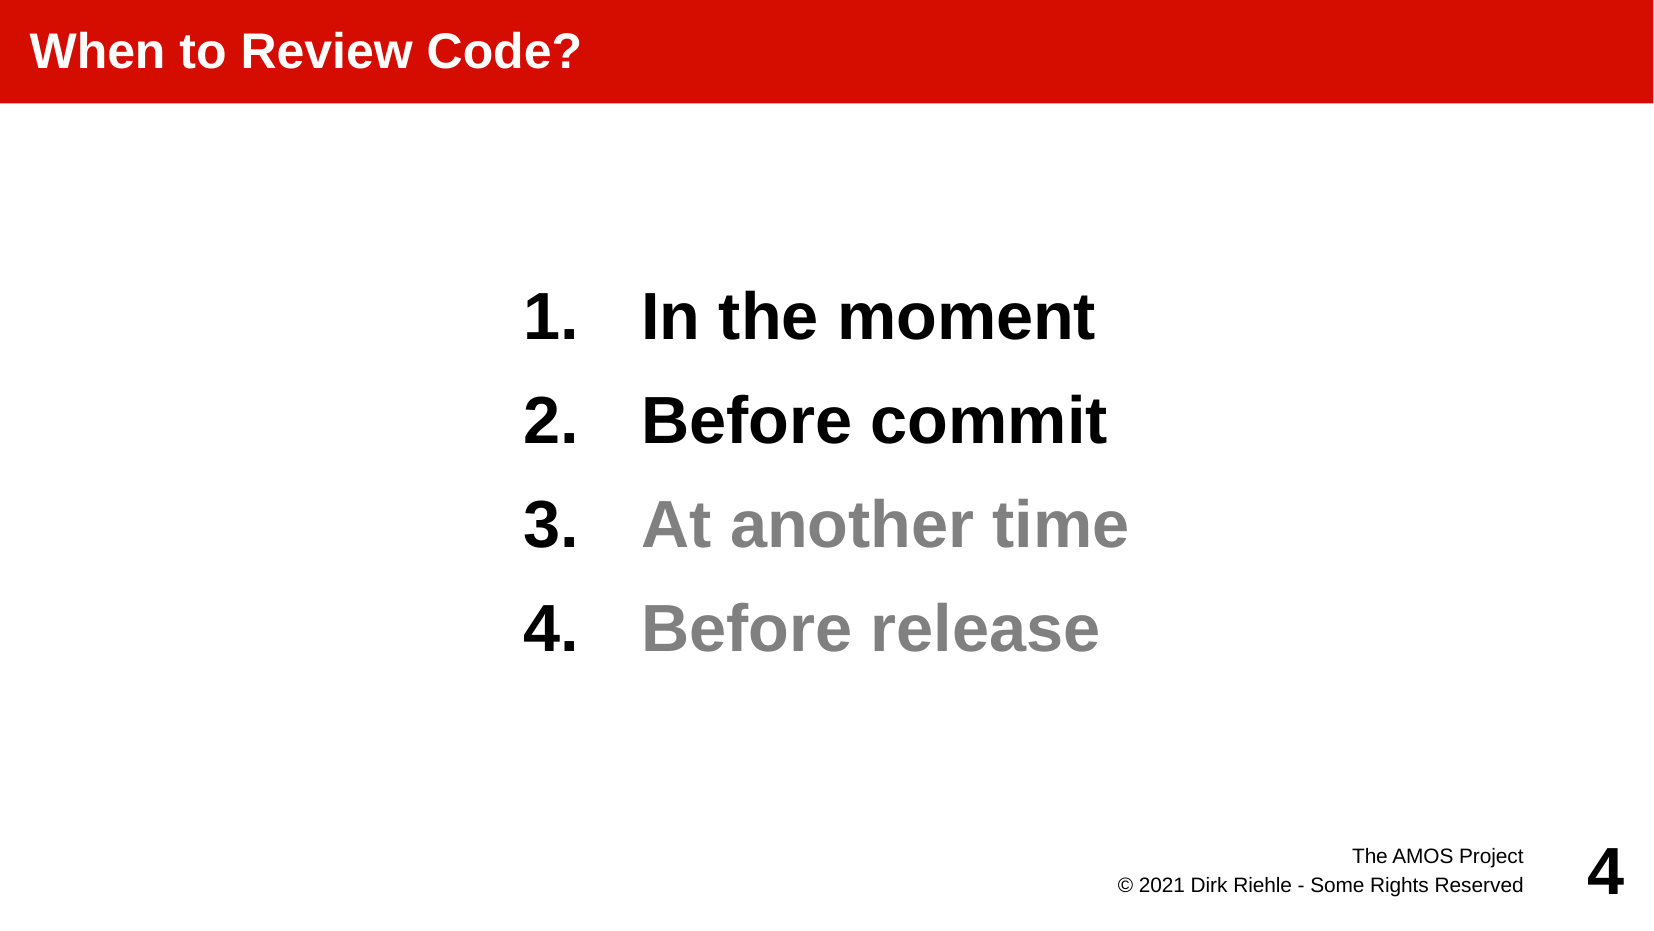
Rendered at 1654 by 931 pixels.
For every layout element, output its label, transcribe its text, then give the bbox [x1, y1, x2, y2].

subtitle In the moment Before commit At another time Before release [29, 132, 1625, 813]
title When to Review Code? [0, 0, 1654, 104]
